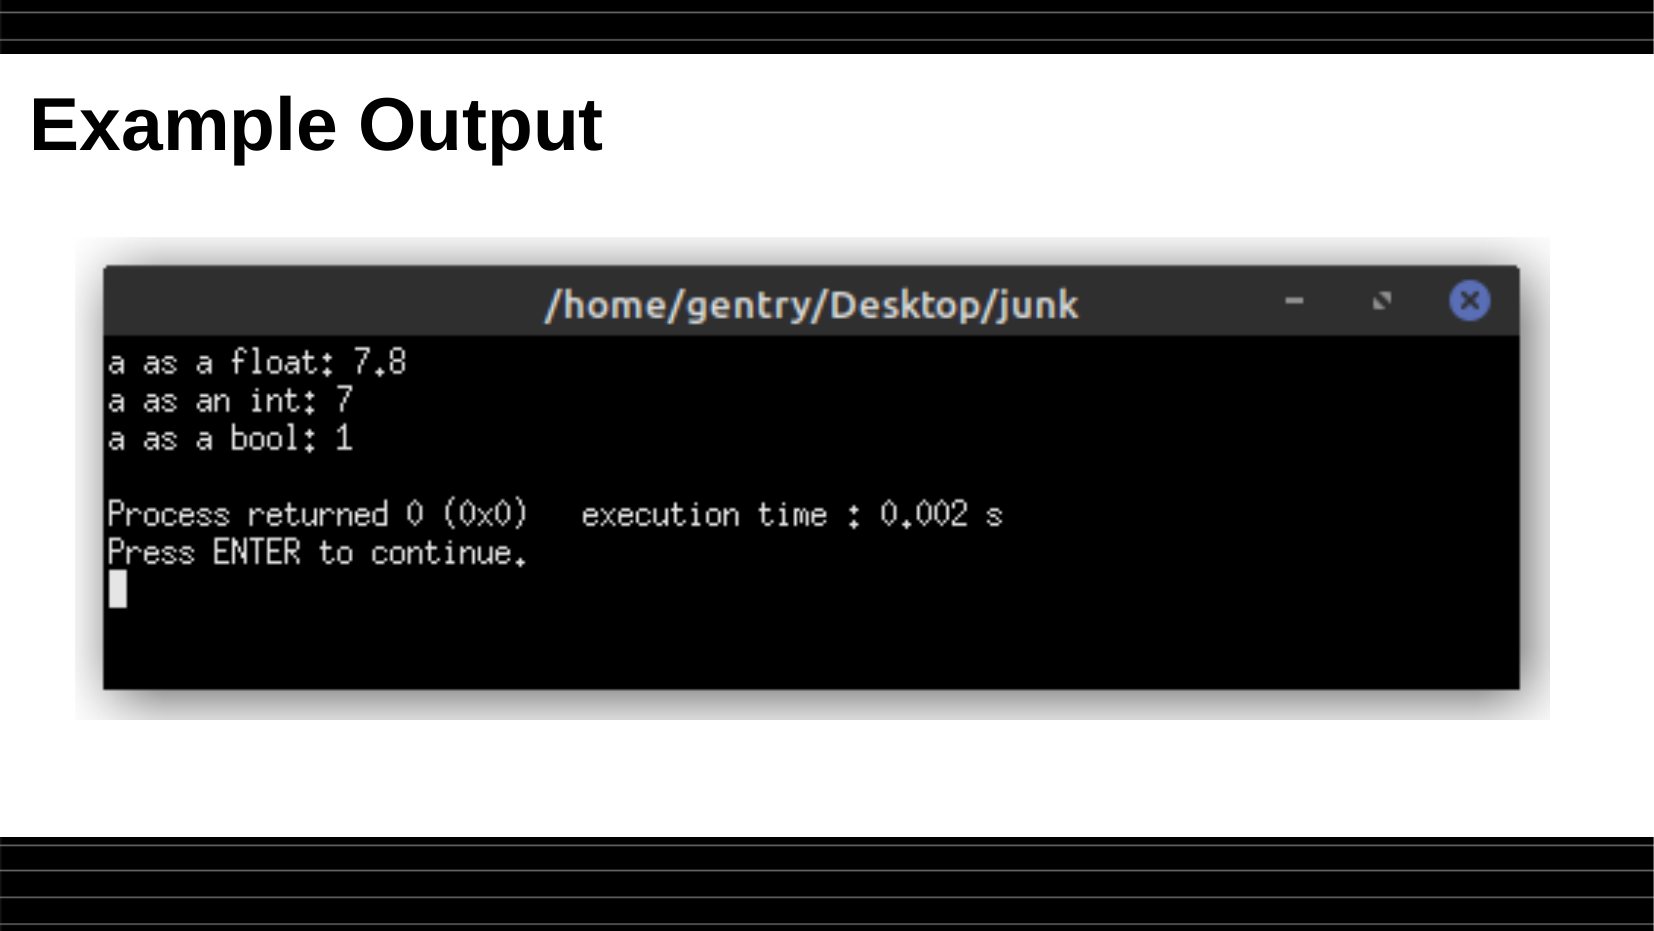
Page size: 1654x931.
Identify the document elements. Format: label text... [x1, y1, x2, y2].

picture [75, 237, 1550, 721]
picture [0, 0, 1654, 54]
picture [0, 837, 1654, 931]
text_box Example Output [15, 75, 1591, 174]
